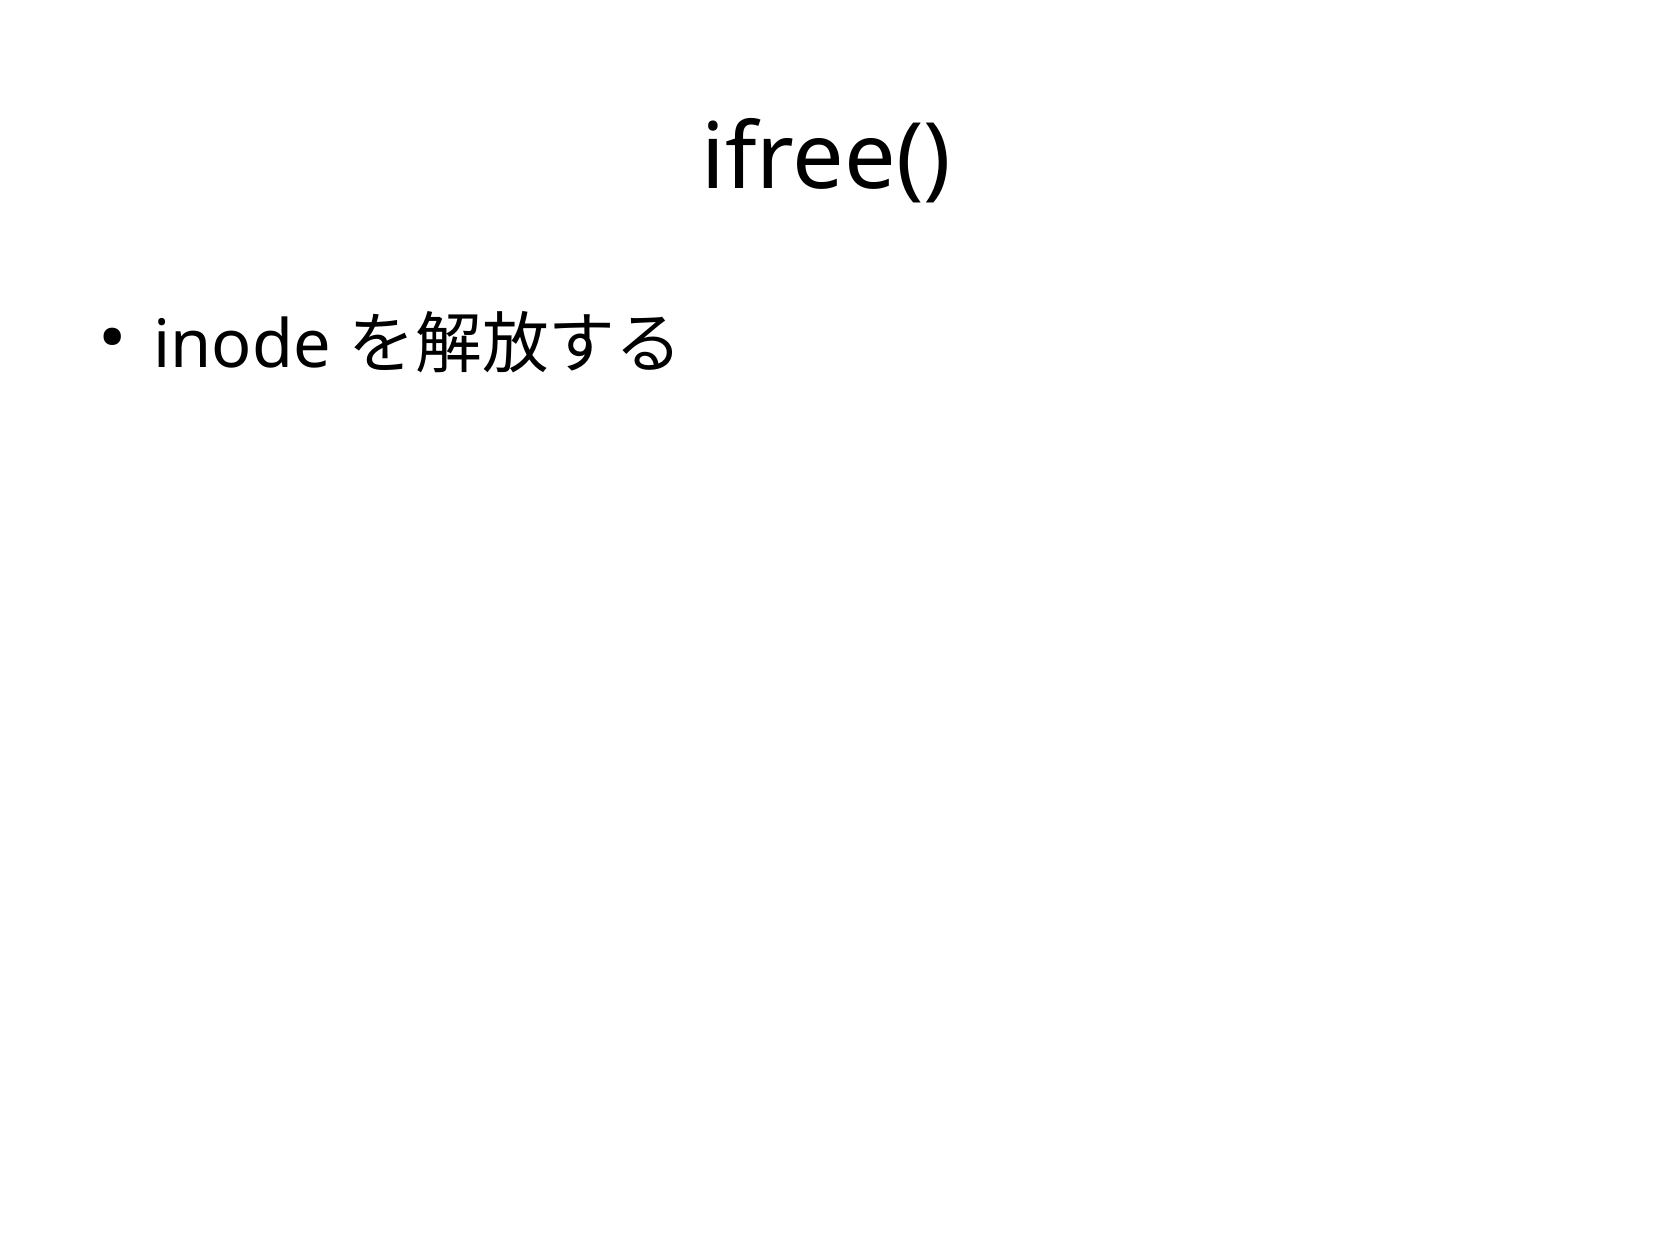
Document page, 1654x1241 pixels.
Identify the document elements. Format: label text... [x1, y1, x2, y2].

list inode を解放する [82, 290, 1538, 1170]
title ifree() [82, 49, 1571, 257]
